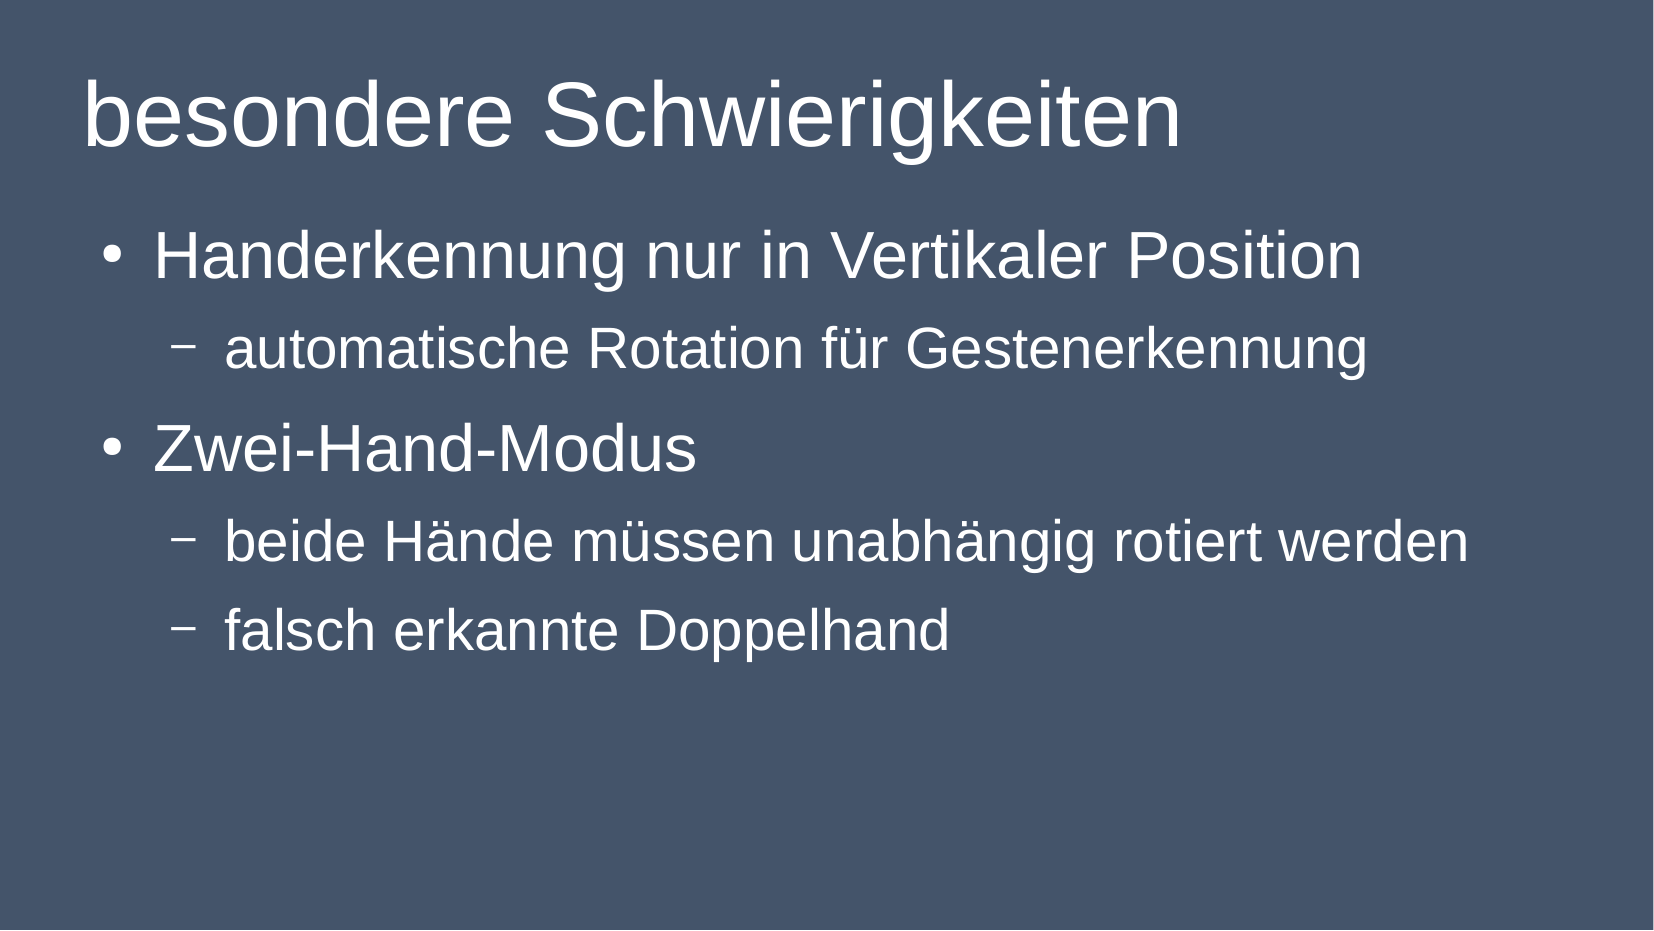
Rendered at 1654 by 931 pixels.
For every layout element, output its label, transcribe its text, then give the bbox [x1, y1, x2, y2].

list Handerkennung nur in Vertikaler Position automatische Rotation für Gestenerkennung Zwei-Hand-Modus beide Hände müssen unabhängig rotiert werden falsch erkannte Doppelhand [82, 217, 1571, 758]
title besondere Schwierigkeiten [82, 37, 1571, 193]
